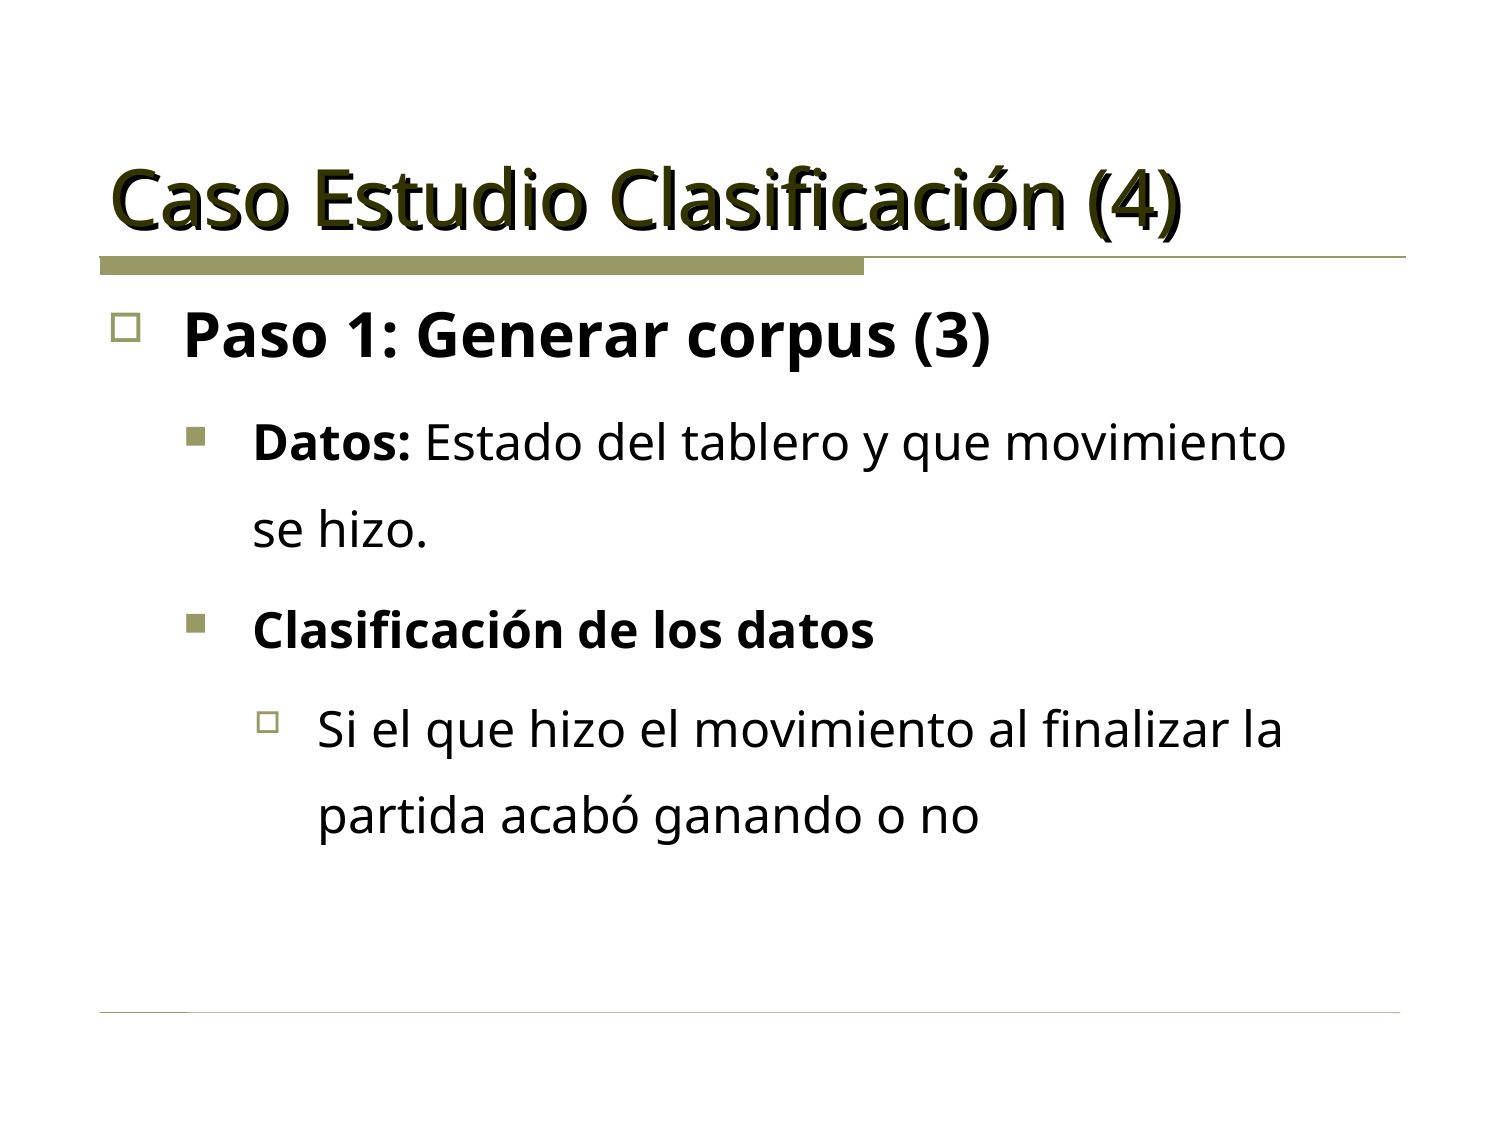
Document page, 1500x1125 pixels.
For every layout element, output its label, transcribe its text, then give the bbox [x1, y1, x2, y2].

list Paso 1: Generar corpus (3) Datos: Estado del tablero y que movimiento se hizo. Clasificación de los datos Si el que hizo el movimiento al finalizar la partida acabó ganando o no [92, 287, 1353, 1013]
title Caso Estudio Clasificación (4) [94, 50, 1407, 250]
